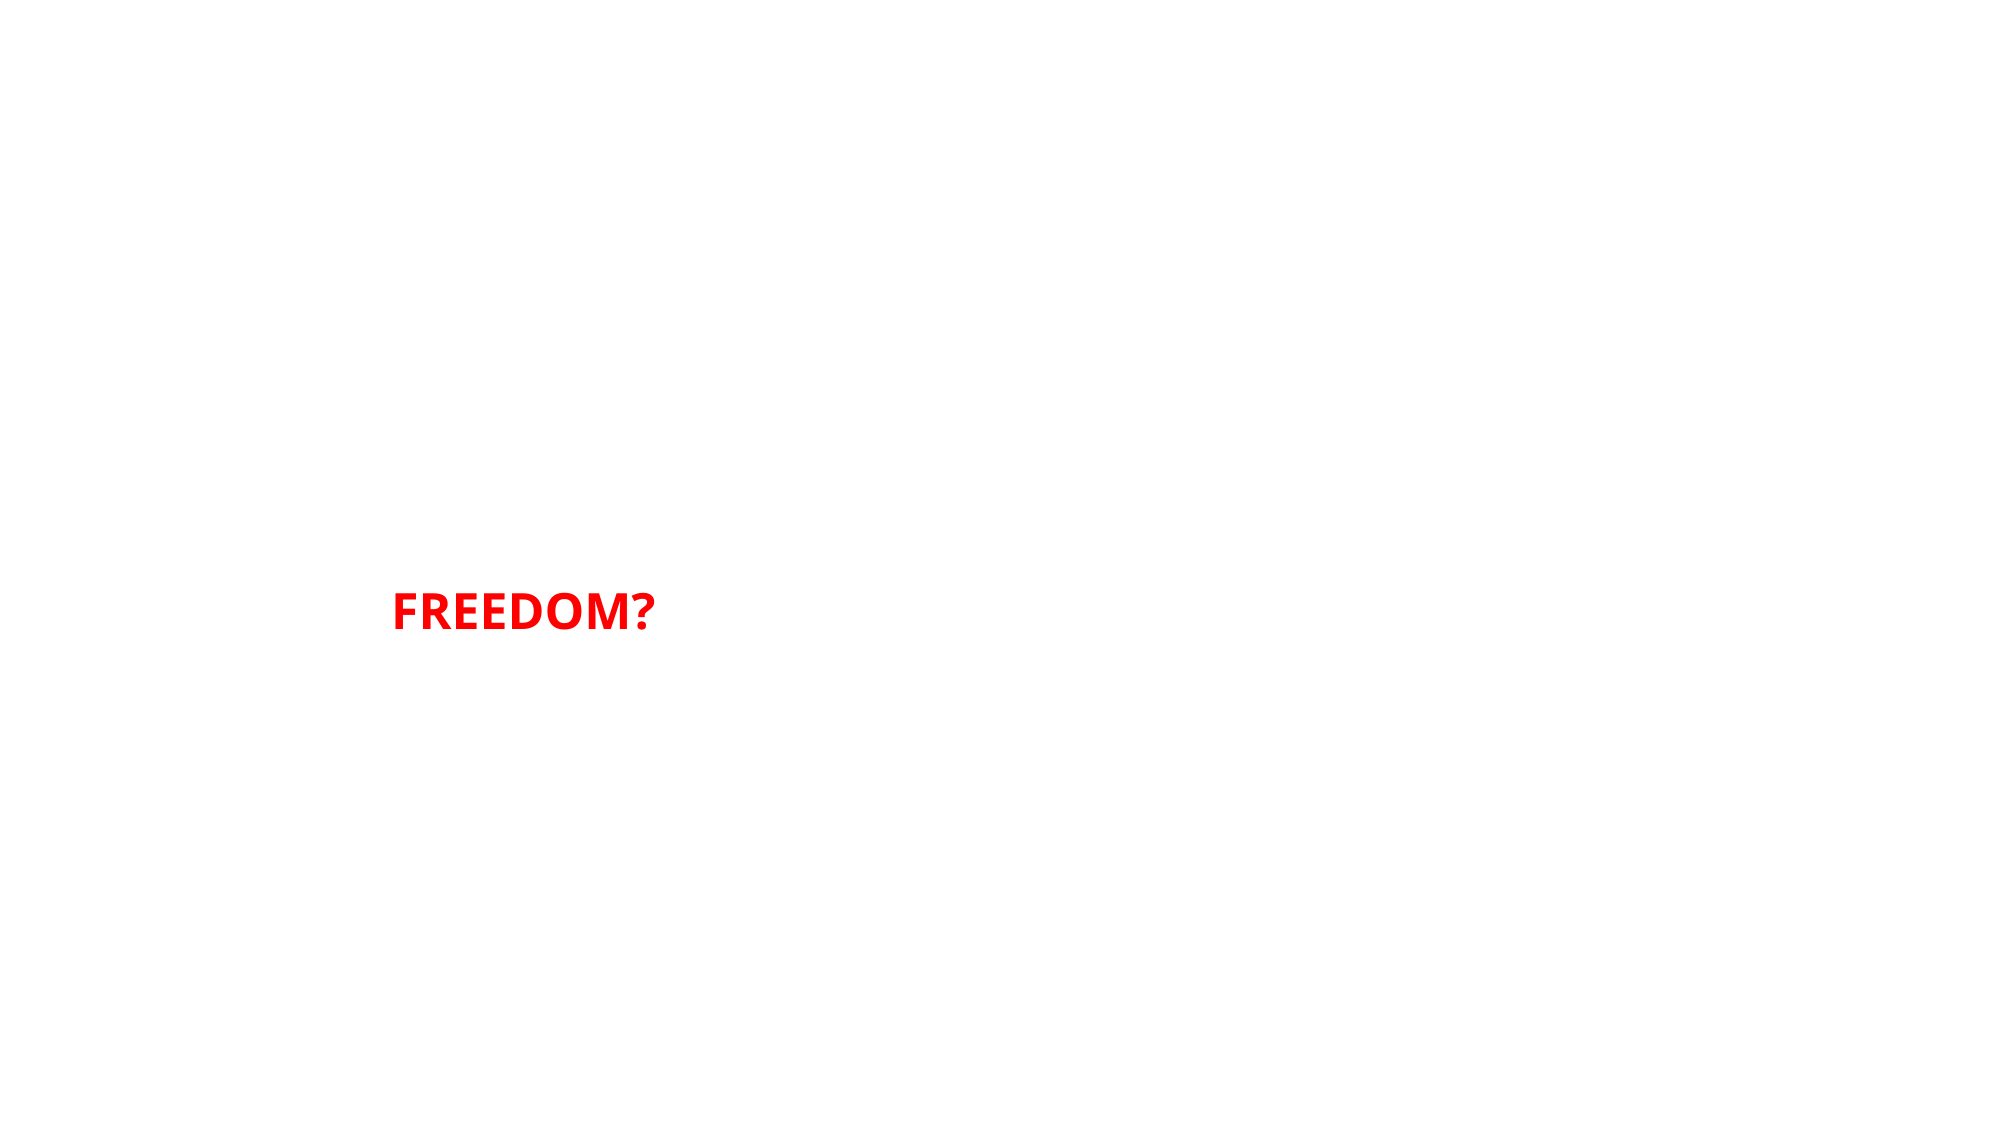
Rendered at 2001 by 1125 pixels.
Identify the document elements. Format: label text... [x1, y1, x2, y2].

subtitle CAN YOU FIND THE WAY TO YOUR FREEDOM? AN ARM GROUP GAME [85, 525, 961, 797]
